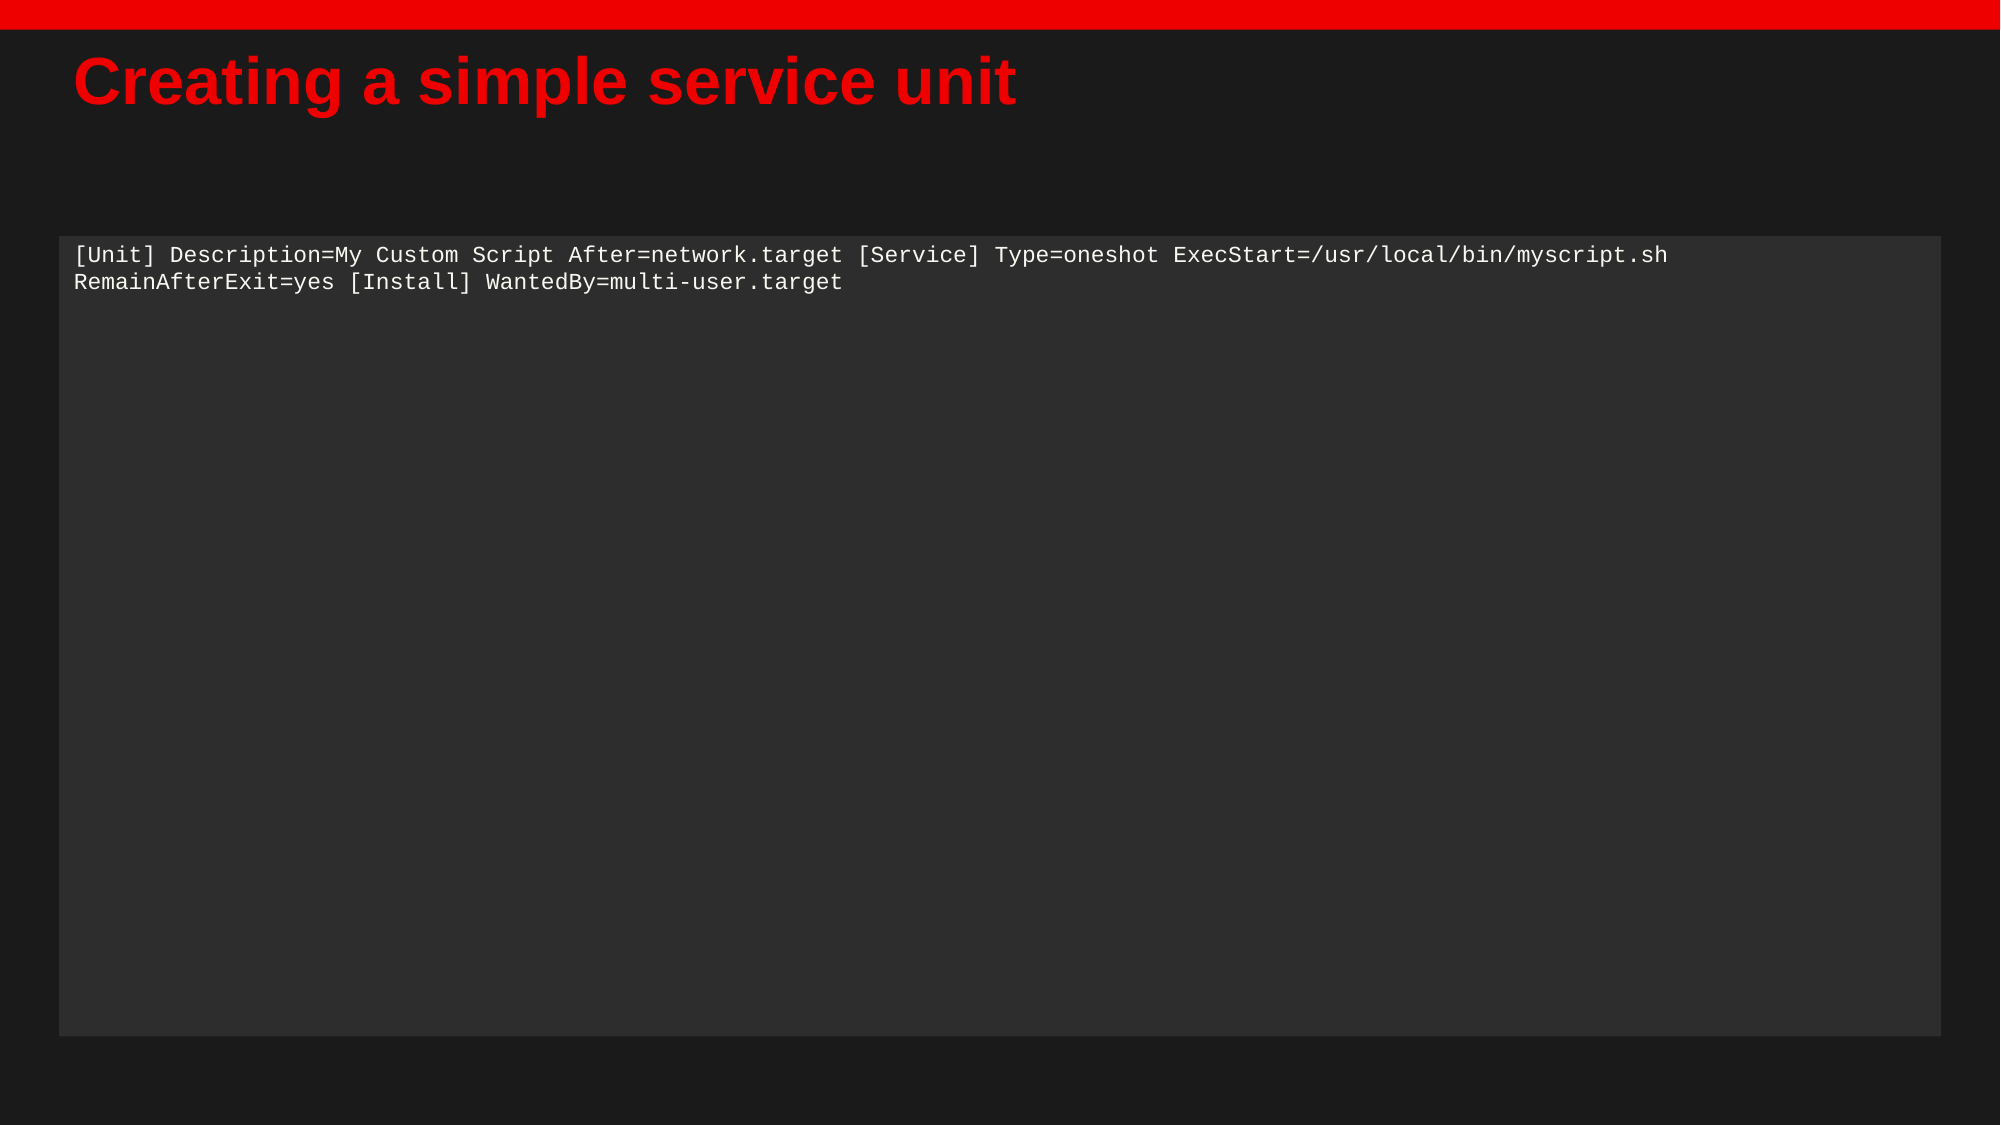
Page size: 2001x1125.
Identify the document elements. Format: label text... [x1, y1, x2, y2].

text_box [0, 0, 2001, 30]
text_box Creating a simple service unit [59, 36, 1942, 208]
text_box [Unit] Description=My Custom Script After=network.target [Service] Type=oneshot ExecStart=/usr/local/bin/myscript.sh RemainAfterExit=yes [Install] WantedBy=multi-user.target [59, 236, 1942, 1037]
